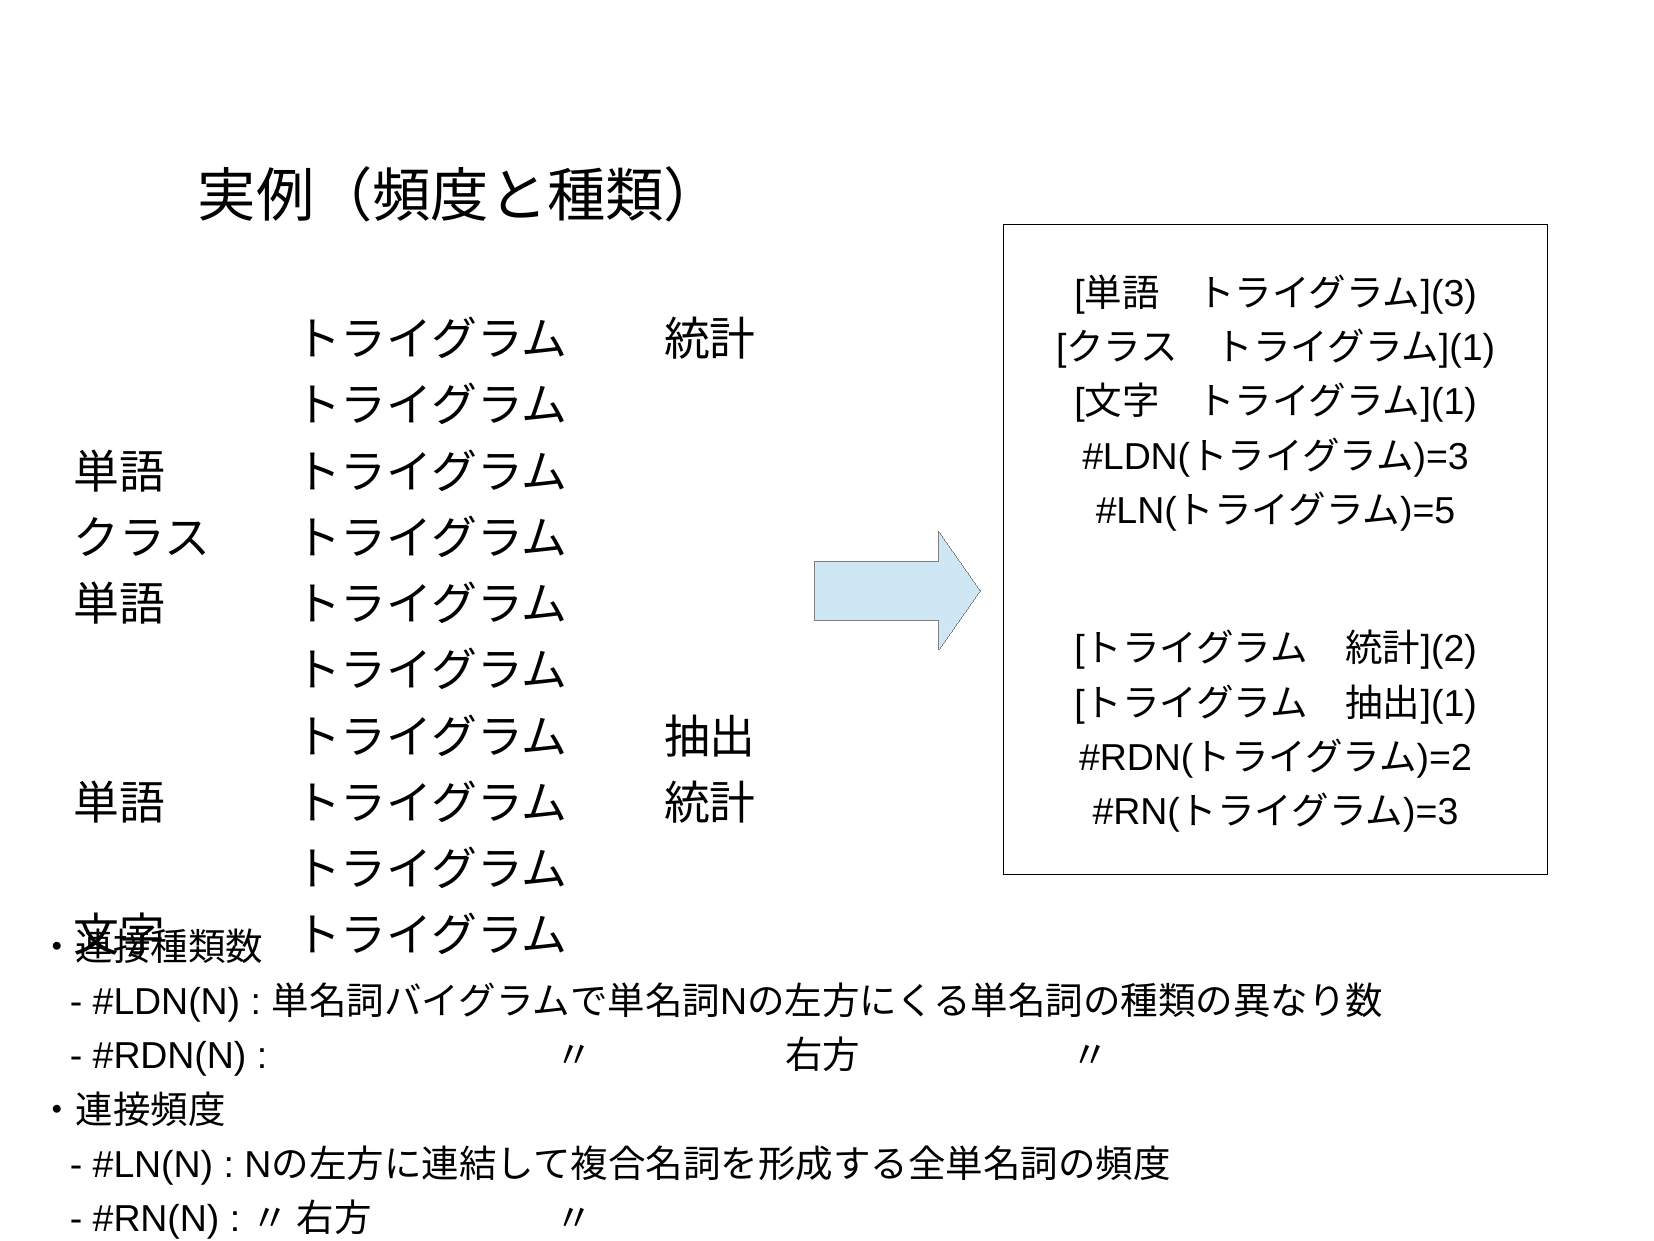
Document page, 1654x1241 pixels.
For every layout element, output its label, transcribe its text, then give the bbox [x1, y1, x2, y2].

text_box トライグラム 統計 トライグラム 単語 トライグラム クラス トライグラム 単語 トライグラム トライグラム トライグラム 抽出 単語 トライグラム 統計 トライグラム 文字 トライグラム [59, 295, 815, 891]
text_box 実例（頻度と種類） [183, 141, 737, 231]
text_box [814, 531, 981, 650]
text_box [単語 トライグラム](3) [クラス トライグラム](1) [文字 トライグラム](1) #LDN(トライグラム)=3 #LN(トライグラム)=5 [トライグラム 統計](2) [トライグラム 抽出](1) #RDN(トライグラム)=2 #RN(トライグラム)=3 [1003, 224, 1548, 875]
text_box ・連接種類数 - #LDN(N) : 単名詞バイグラムで単名詞Nの左方にくる単名詞の種類の異なり数 - #RDN(N) : 〃 右方 〃 ・連接頻度 - #LN(N) : Nの左方に連結して複合名詞を形成する全単名詞の頻度 - #RN(N) : 〃 右方 〃 [23, 909, 1501, 1211]
